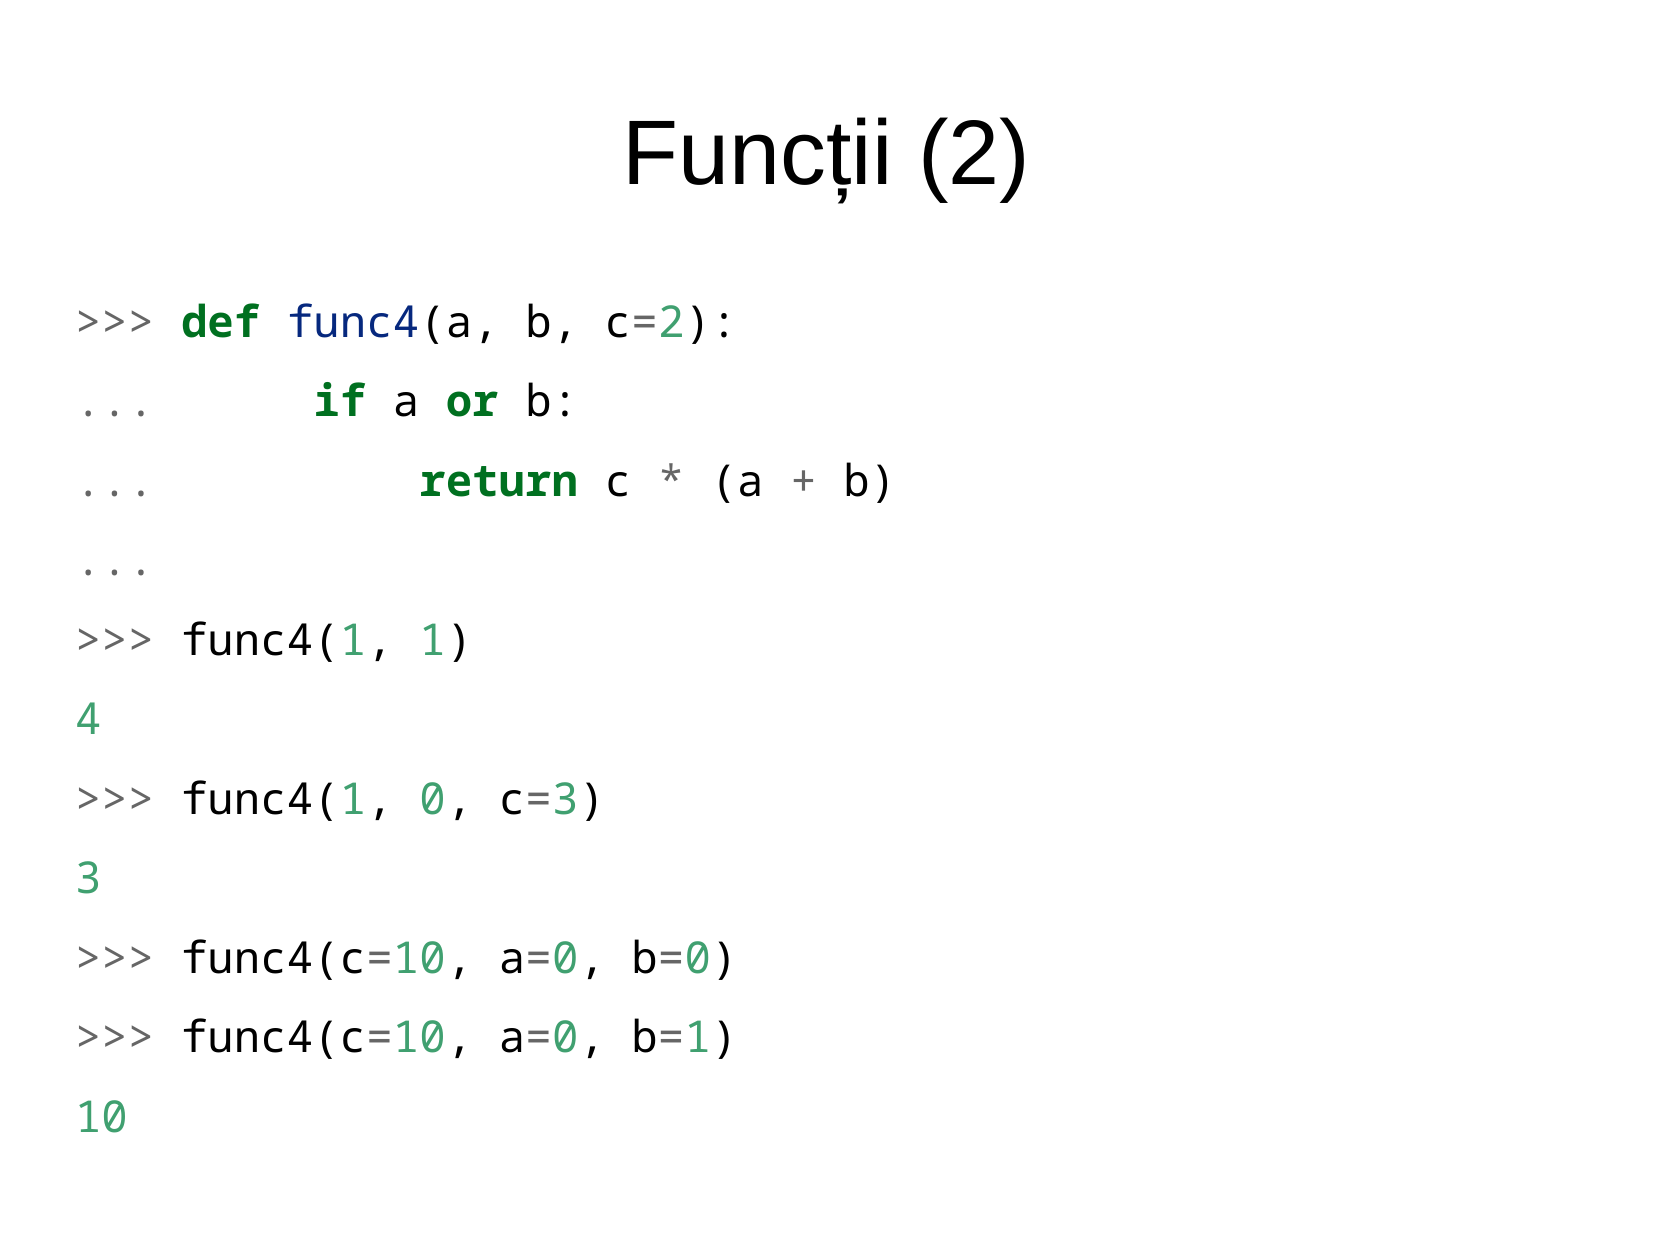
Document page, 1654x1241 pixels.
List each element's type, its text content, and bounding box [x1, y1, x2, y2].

list >>> def func4(a, b, c=2): ... if a or b: ... return c * (a + b) ... >>> func4(1, 1) 4 >>> func4(1, 0, c=3) 3 >>> func4(c=10, a=0, b=0) >>> func4(c=10, a=0, b=1) 10 [75, 290, 1576, 1156]
title Funcții (2) [82, 49, 1571, 257]
